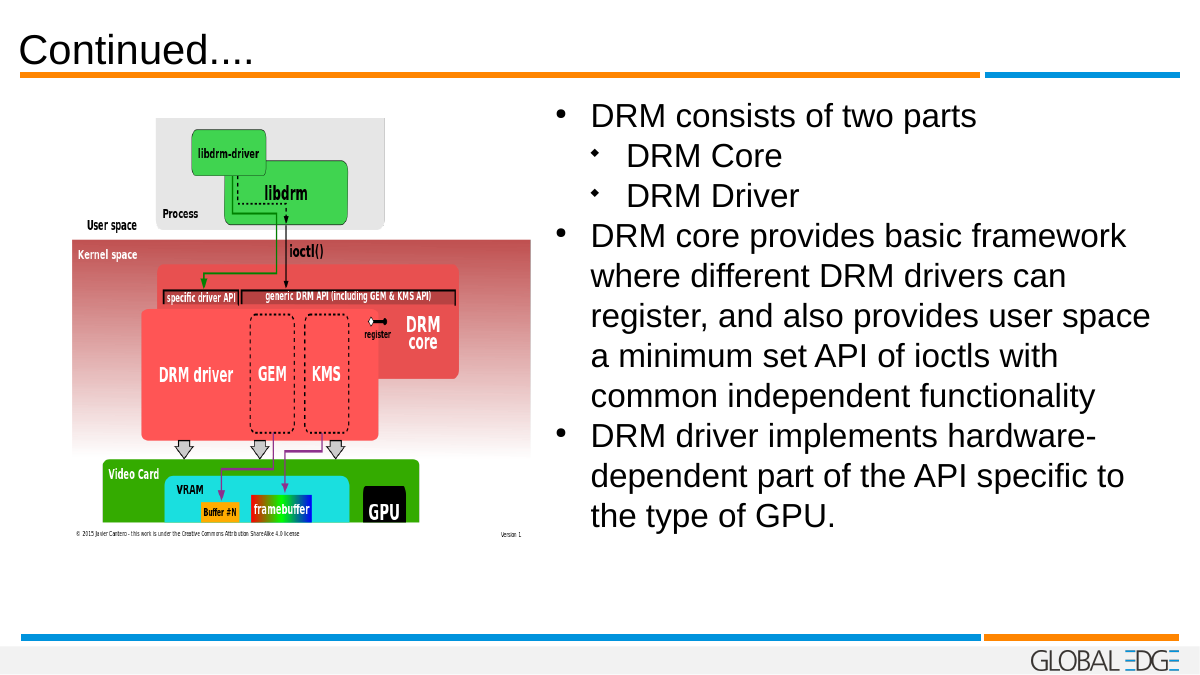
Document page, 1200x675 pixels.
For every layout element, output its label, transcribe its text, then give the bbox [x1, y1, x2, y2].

picture [1031, 650, 1179, 671]
text_box DRM consists of two parts DRM Core DRM Driver DRM core provides basic framework where different DRM drivers can register, and also provides user space a minimum set API of ioctls with common independent functionality DRM driver implements hardware-dependent part of the API specific to the type of GPU. [555, 94, 1164, 603]
picture [70, 118, 532, 543]
text_box Continued.... [18, 21, 1093, 74]
